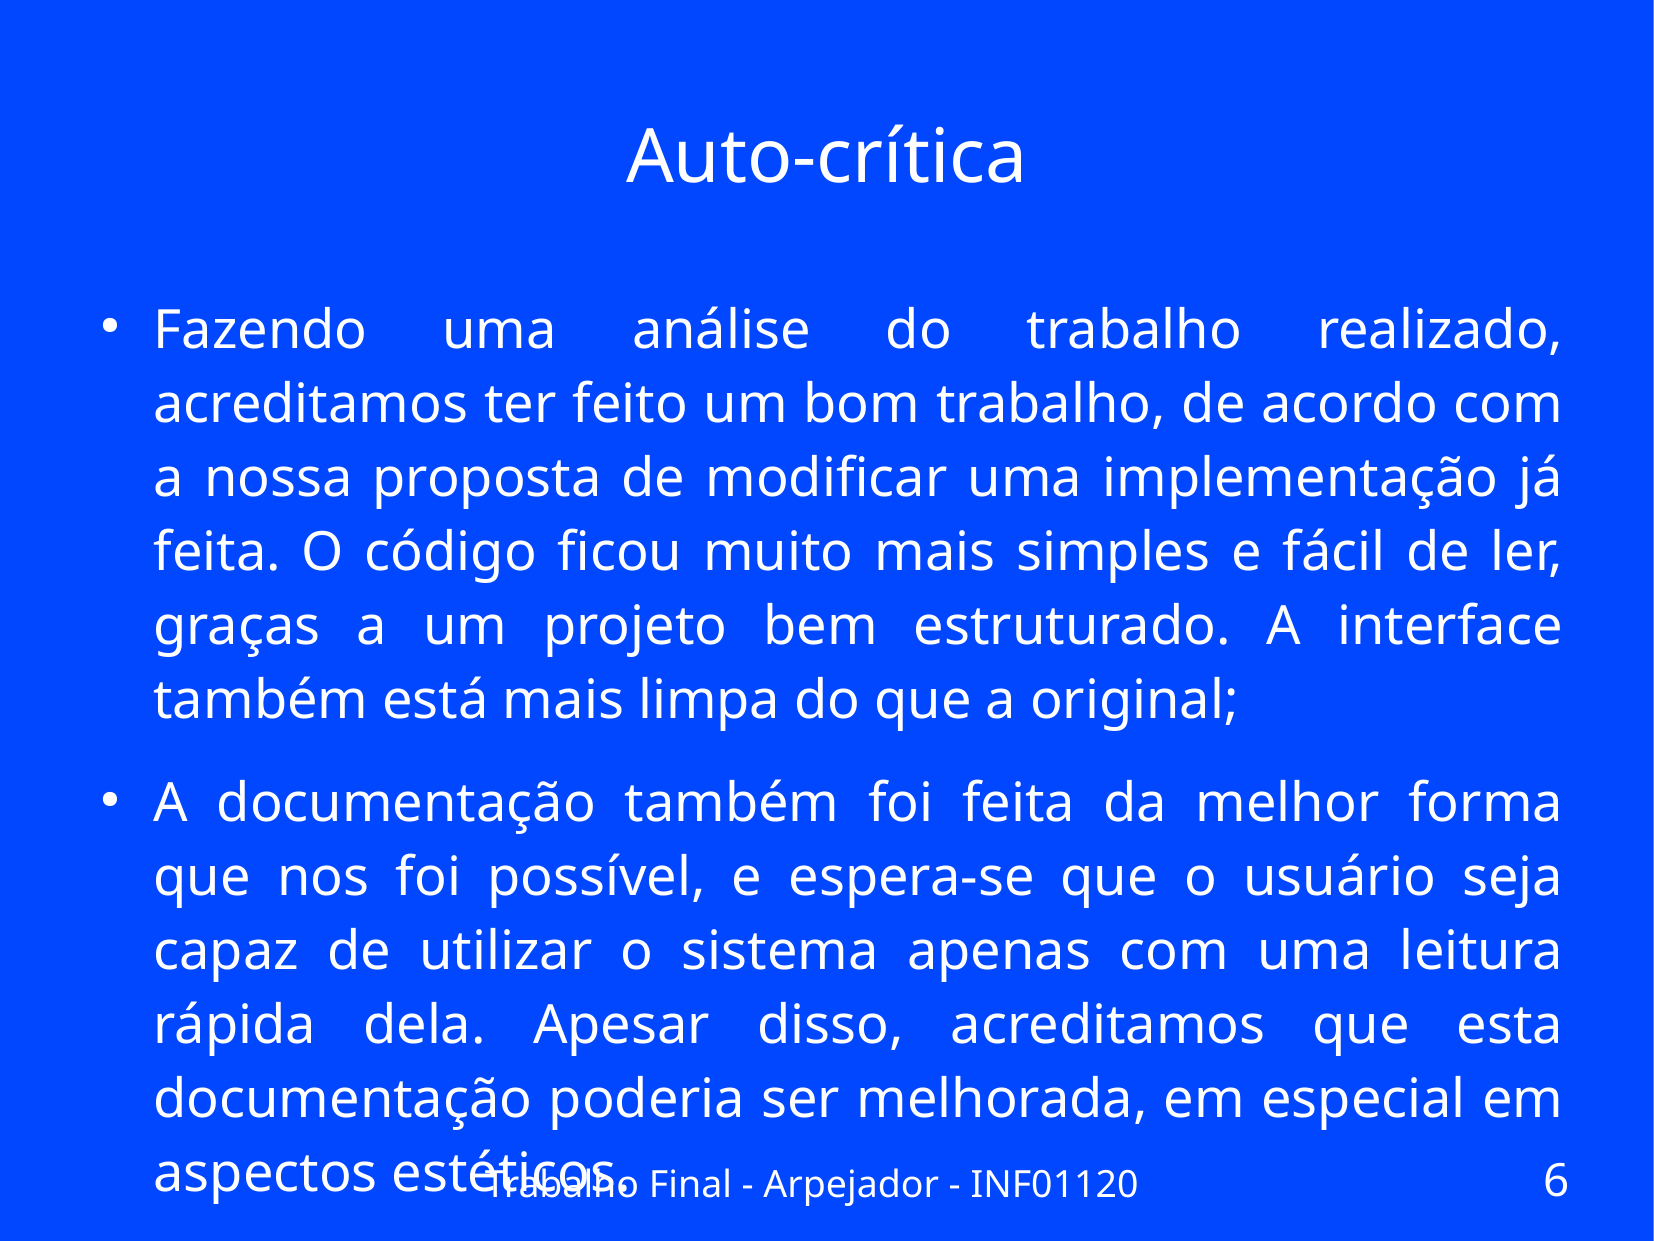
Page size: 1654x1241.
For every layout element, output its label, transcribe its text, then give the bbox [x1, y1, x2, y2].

list Fazendo uma análise do trabalho realizado, acreditamos ter feito um bom trabalho, de acordo com a nossa proposta de modificar uma implementação já feita. O código ficou muito mais simples e fácil de ler, graças a um projeto bem estruturado. A interface também está mais limpa do que a original; A documentação também foi feita da melhor forma que nos foi possível, e espera-se que o usuário seja capaz de utilizar o sistema apenas com uma leitura rápida dela. Apesar disso, acreditamos que esta documentação poderia ser melhorada, em especial em aspectos estéticos. [82, 290, 1565, 1123]
title Auto-crítica [82, 49, 1571, 257]
